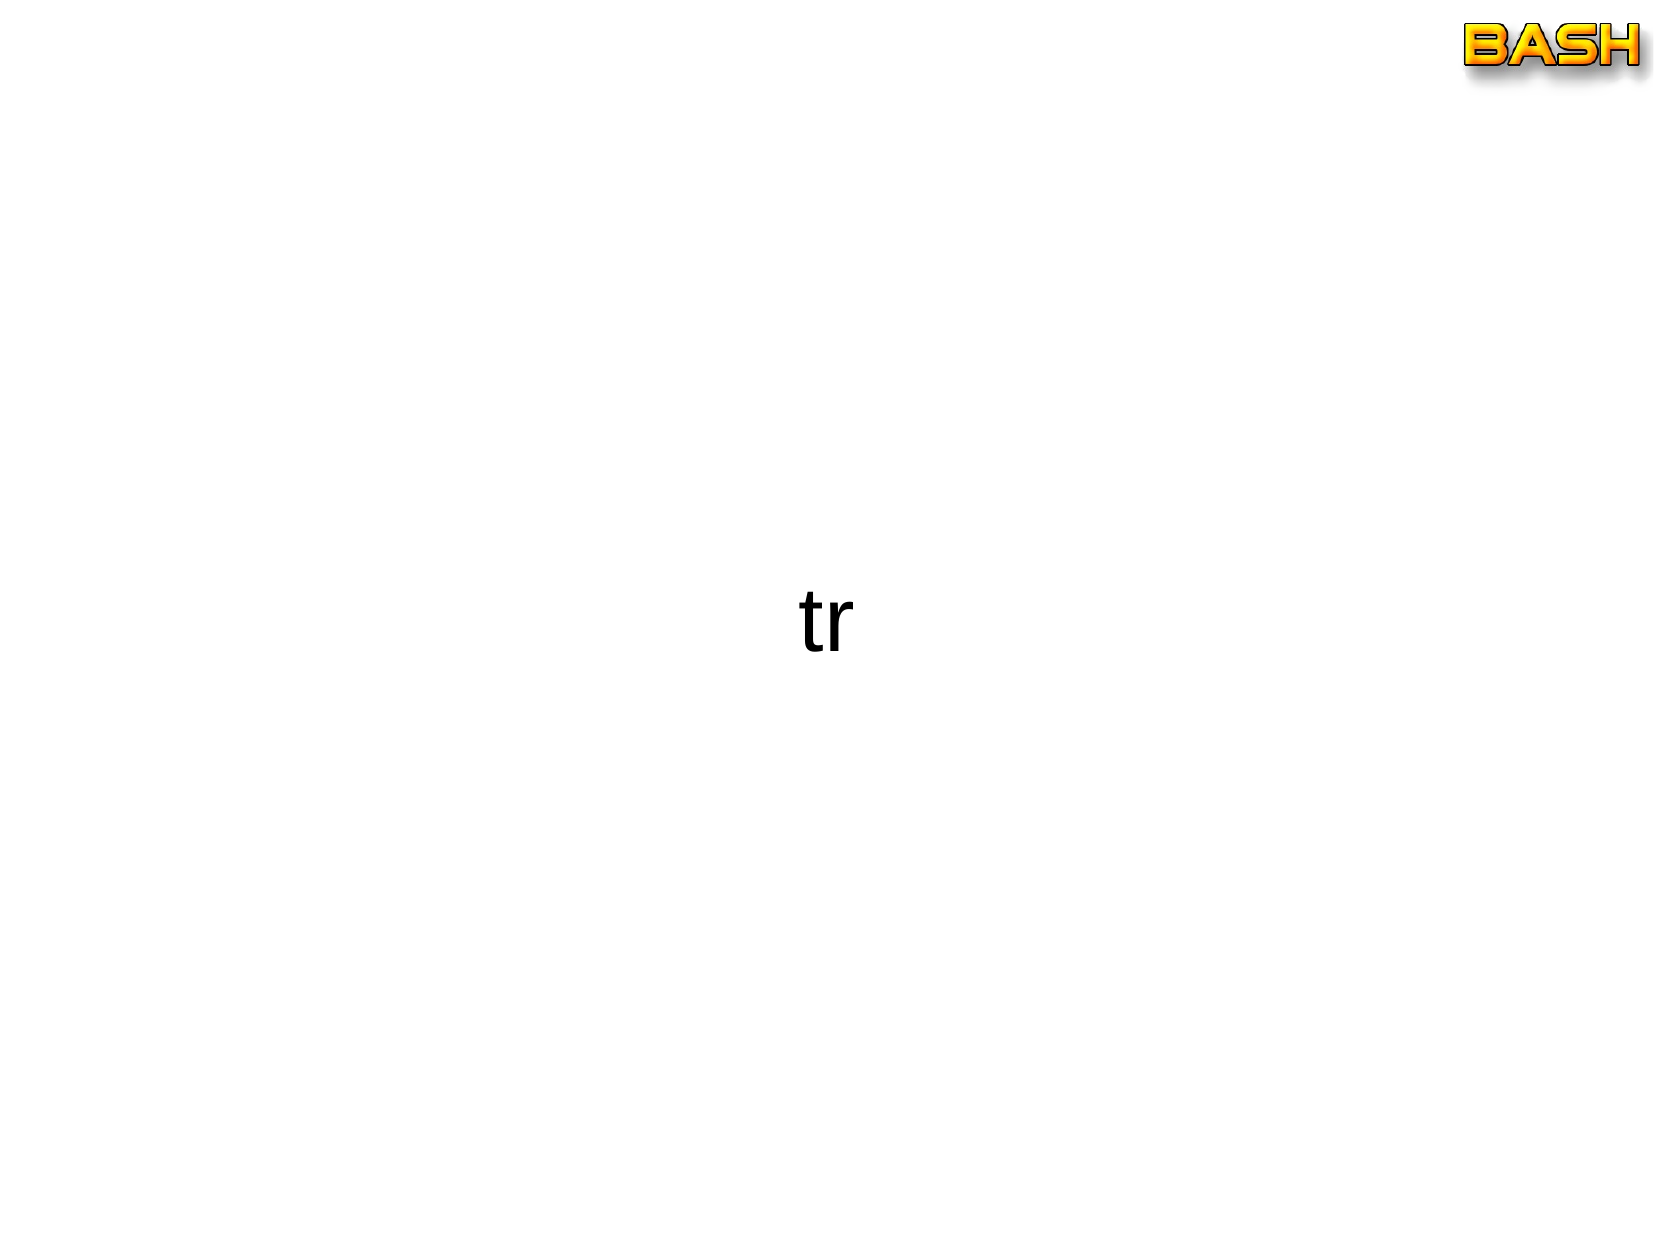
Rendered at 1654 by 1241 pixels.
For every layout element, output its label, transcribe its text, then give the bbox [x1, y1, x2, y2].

title tr [82, 523, 1571, 717]
picture [1450, 0, 1654, 96]
